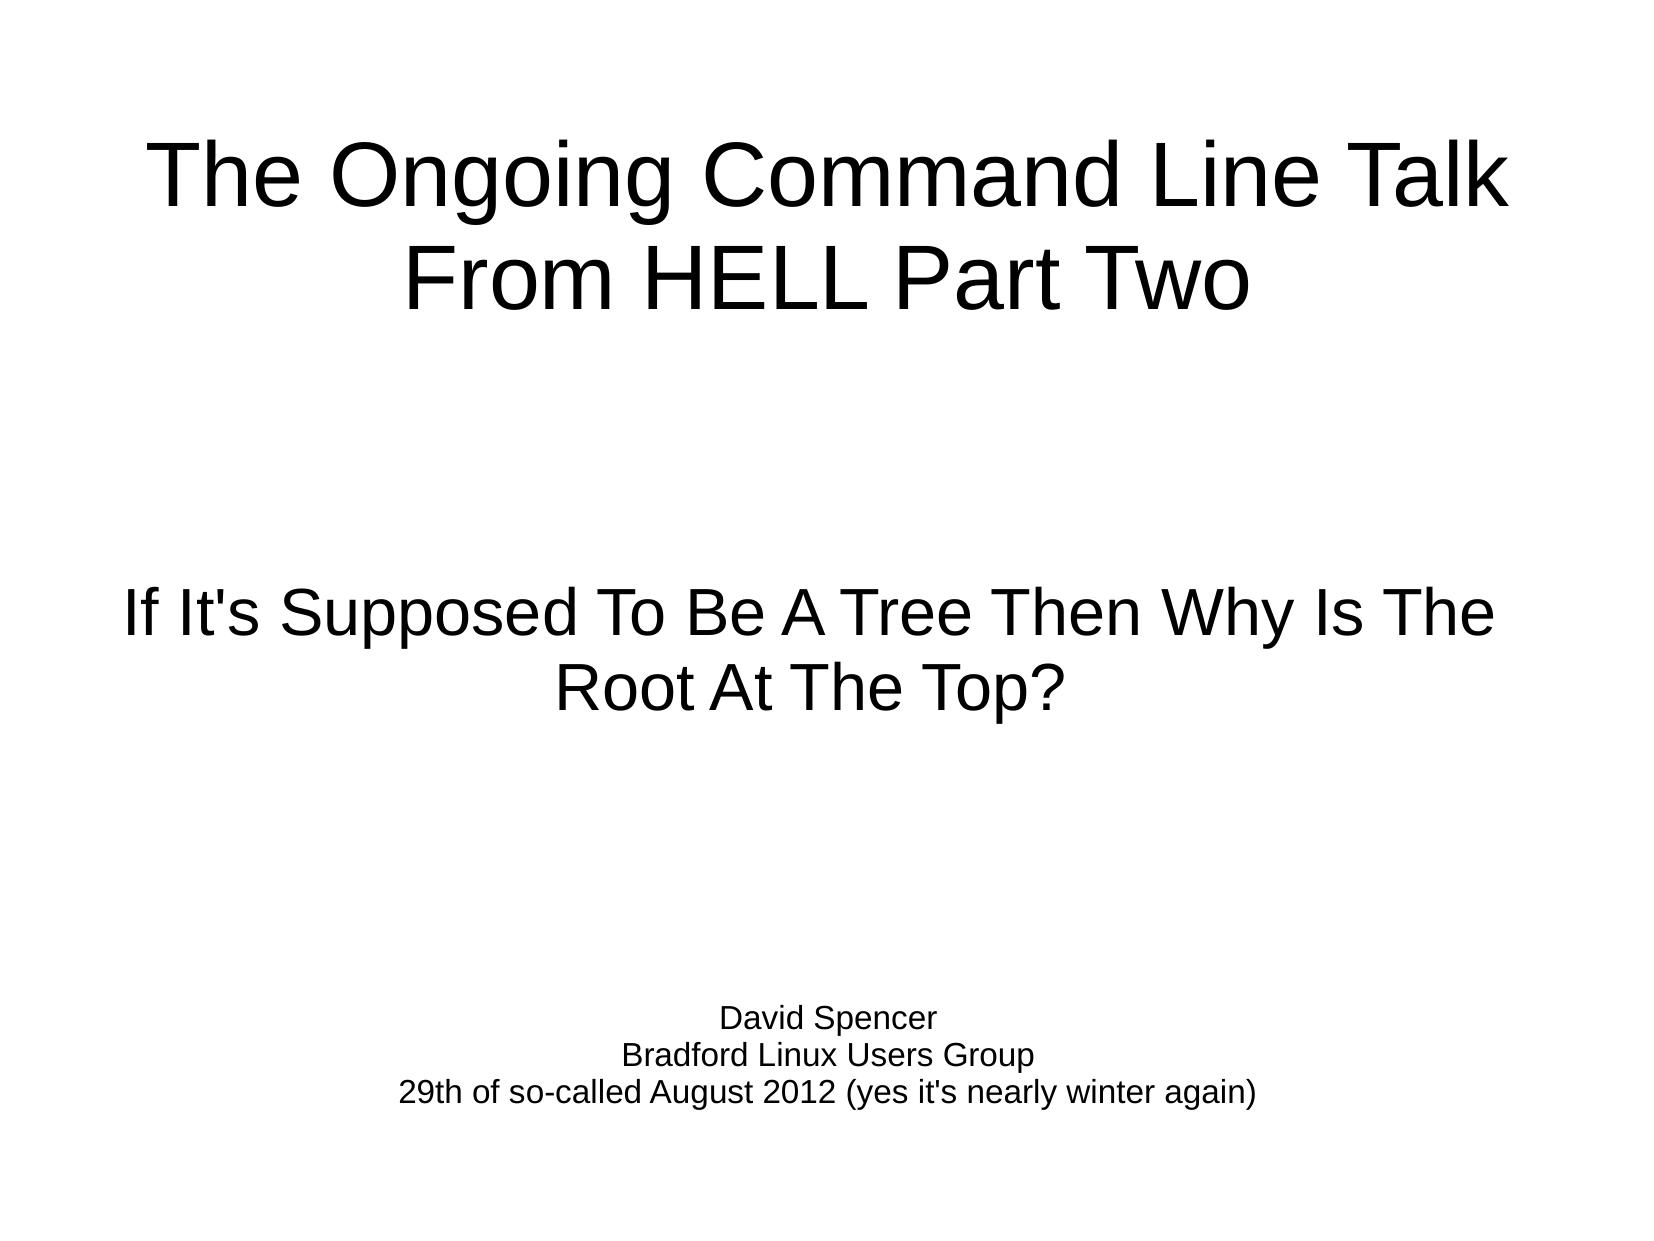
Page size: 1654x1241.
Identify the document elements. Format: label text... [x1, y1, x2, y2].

title The Ongoing Command Line Talk From HELL Part Two [84, 122, 1573, 330]
subtitle If It's Supposed To Be A Tree Then Why Is The Root At The Top? [82, 290, 1538, 1010]
title David Spencer Bradford Linux Users Group 29th of so-called August 2012 (yes it's nearly winter again) [84, 951, 1573, 1159]
